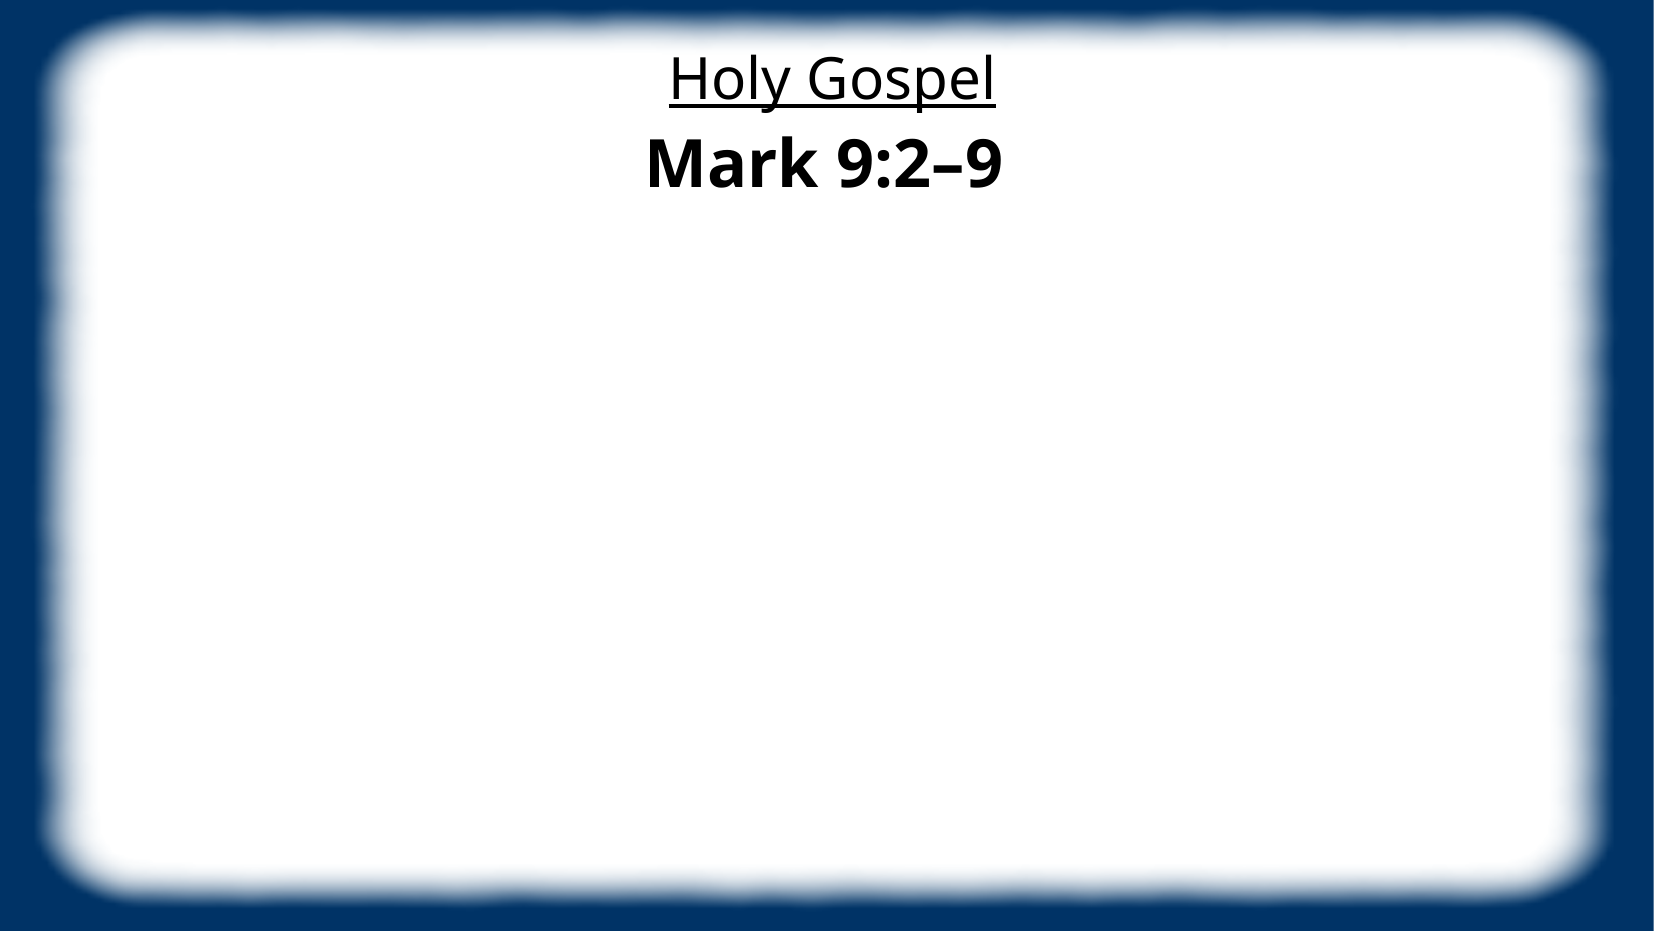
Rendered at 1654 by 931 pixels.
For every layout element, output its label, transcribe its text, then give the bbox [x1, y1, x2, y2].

text_box Holy Gospel Mark 9:2–9 [75, 30, 1591, 211]
picture [0, 0, 1654, 931]
